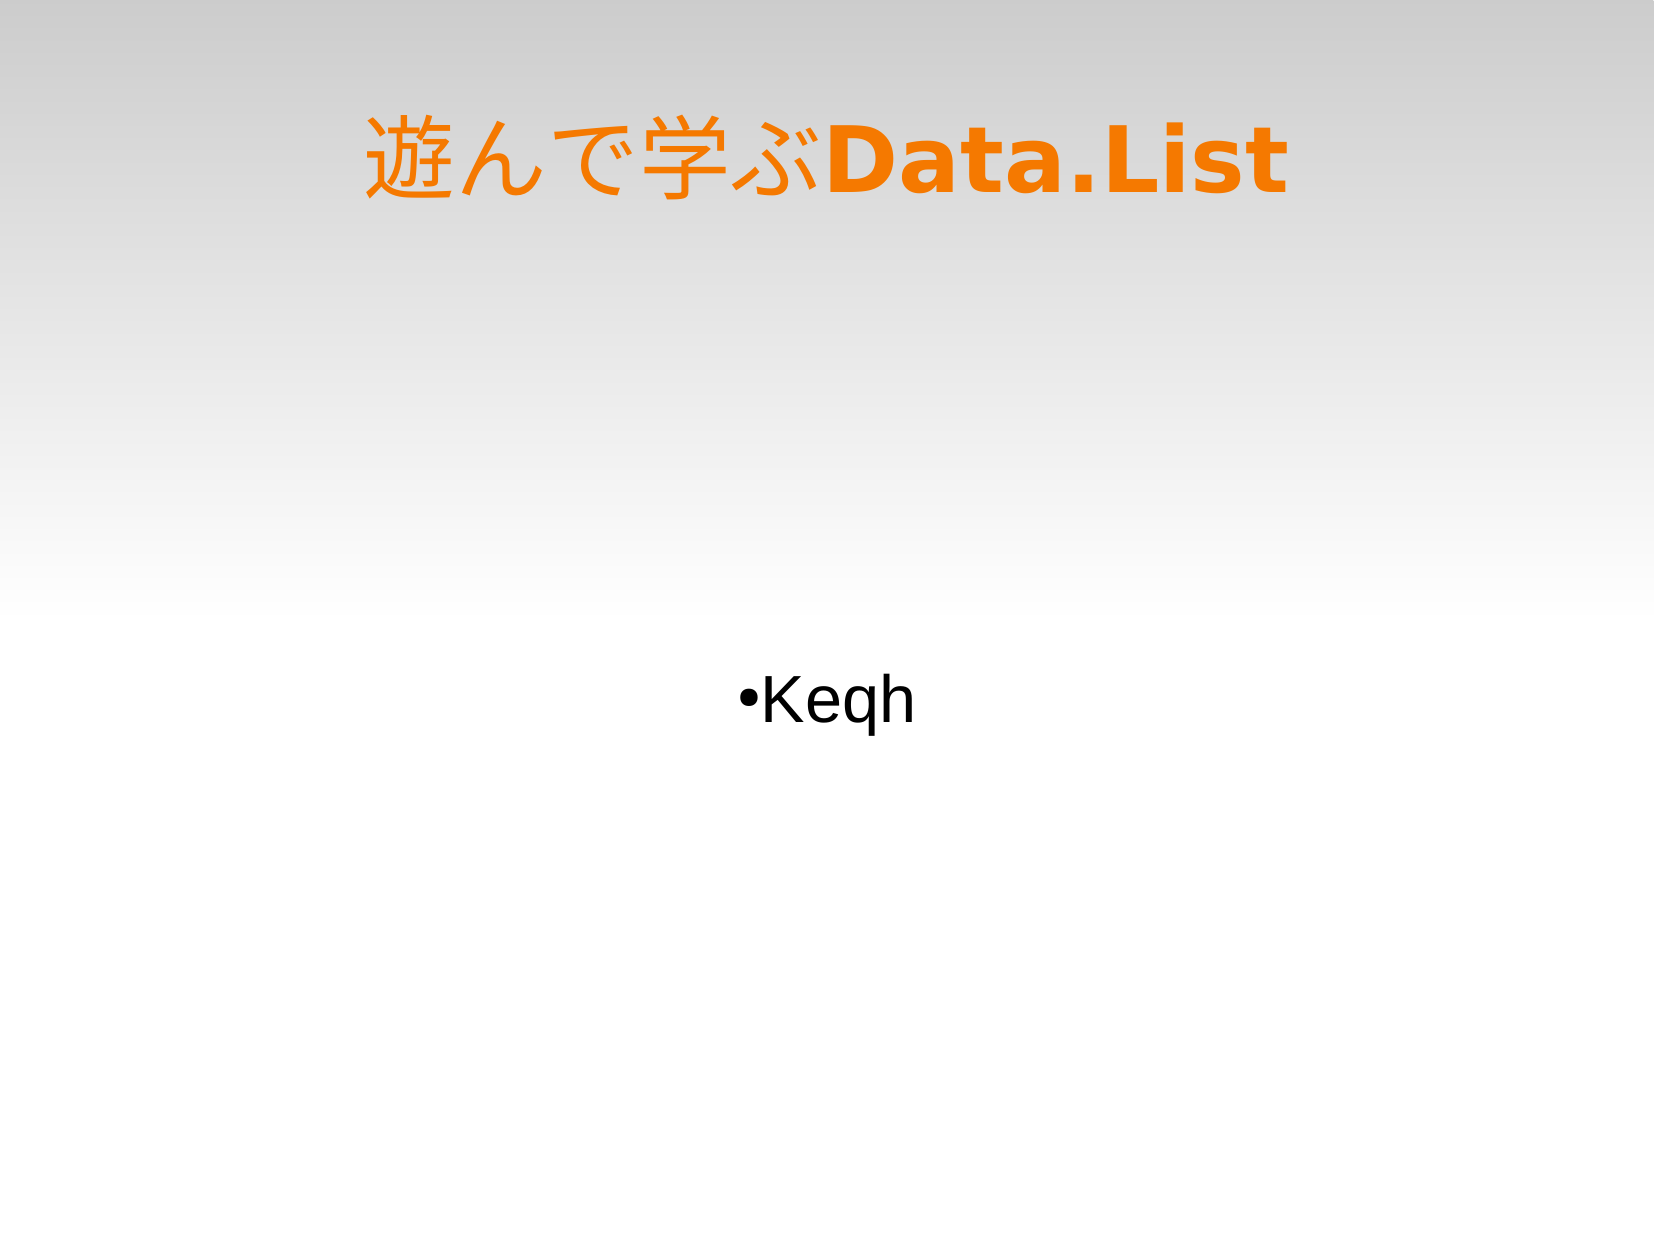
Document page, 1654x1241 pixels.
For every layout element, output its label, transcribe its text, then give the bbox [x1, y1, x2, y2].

subtitle Keqh [82, 290, 1571, 1109]
title 遊んで学ぶData.List [82, 49, 1571, 257]
